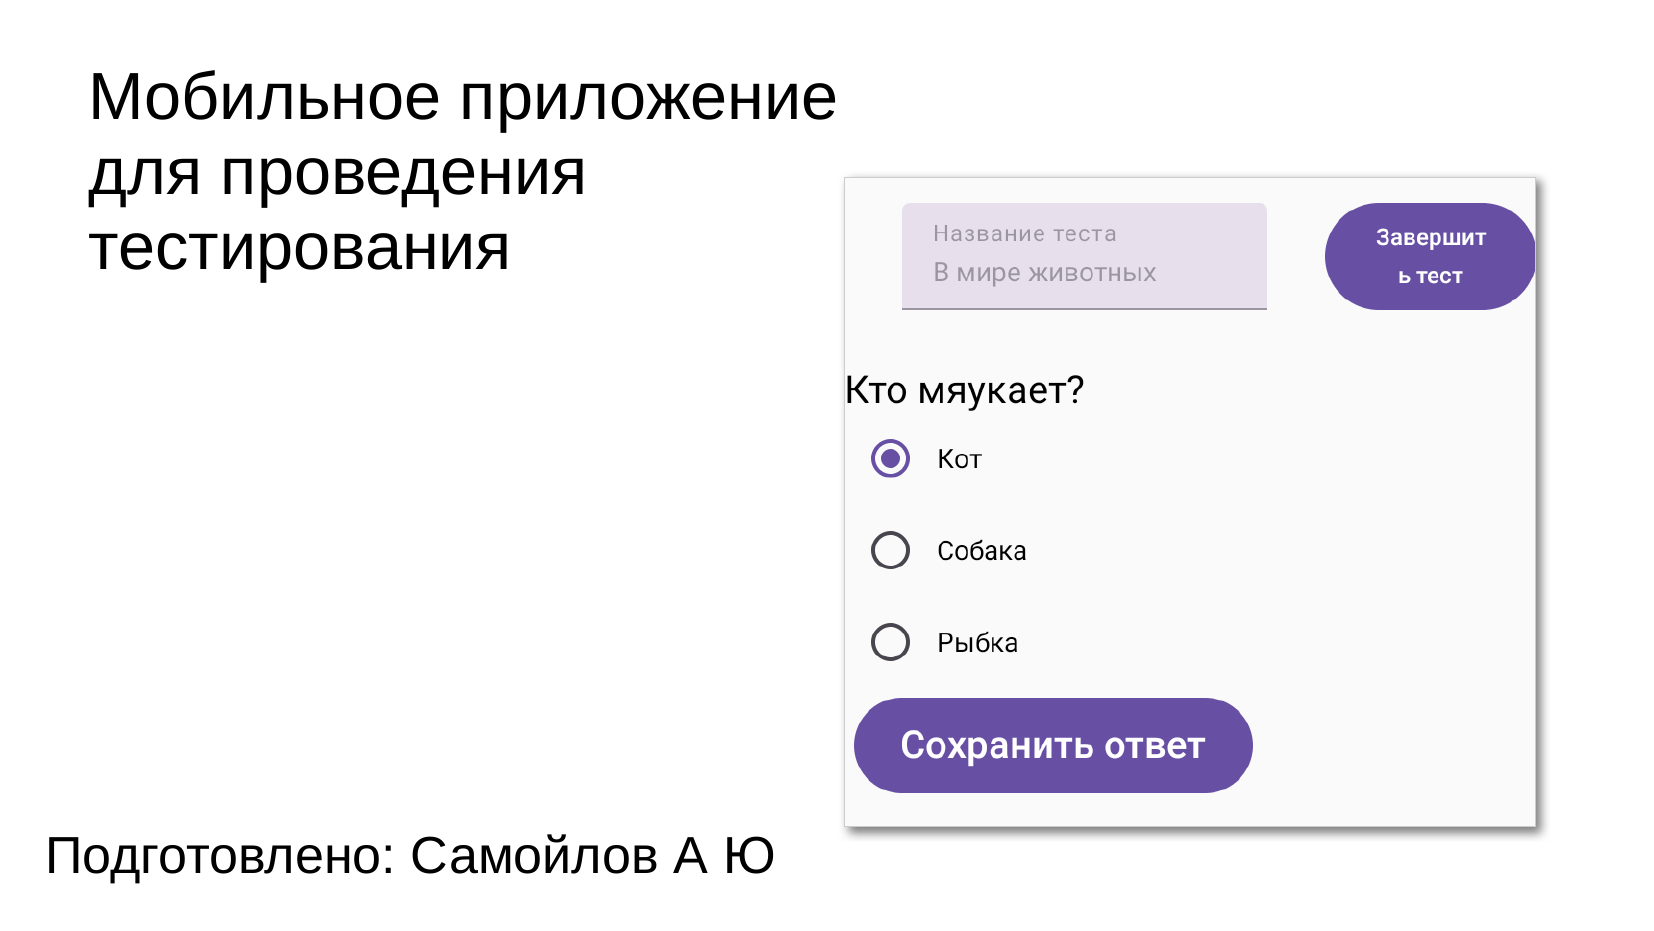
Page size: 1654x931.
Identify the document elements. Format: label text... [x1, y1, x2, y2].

title Мобильное приложение для проведения тестирования [88, 59, 1577, 284]
picture [844, 177, 1536, 827]
subtitle Подготовлено: Самойлов А Ю [0, 780, 886, 931]
